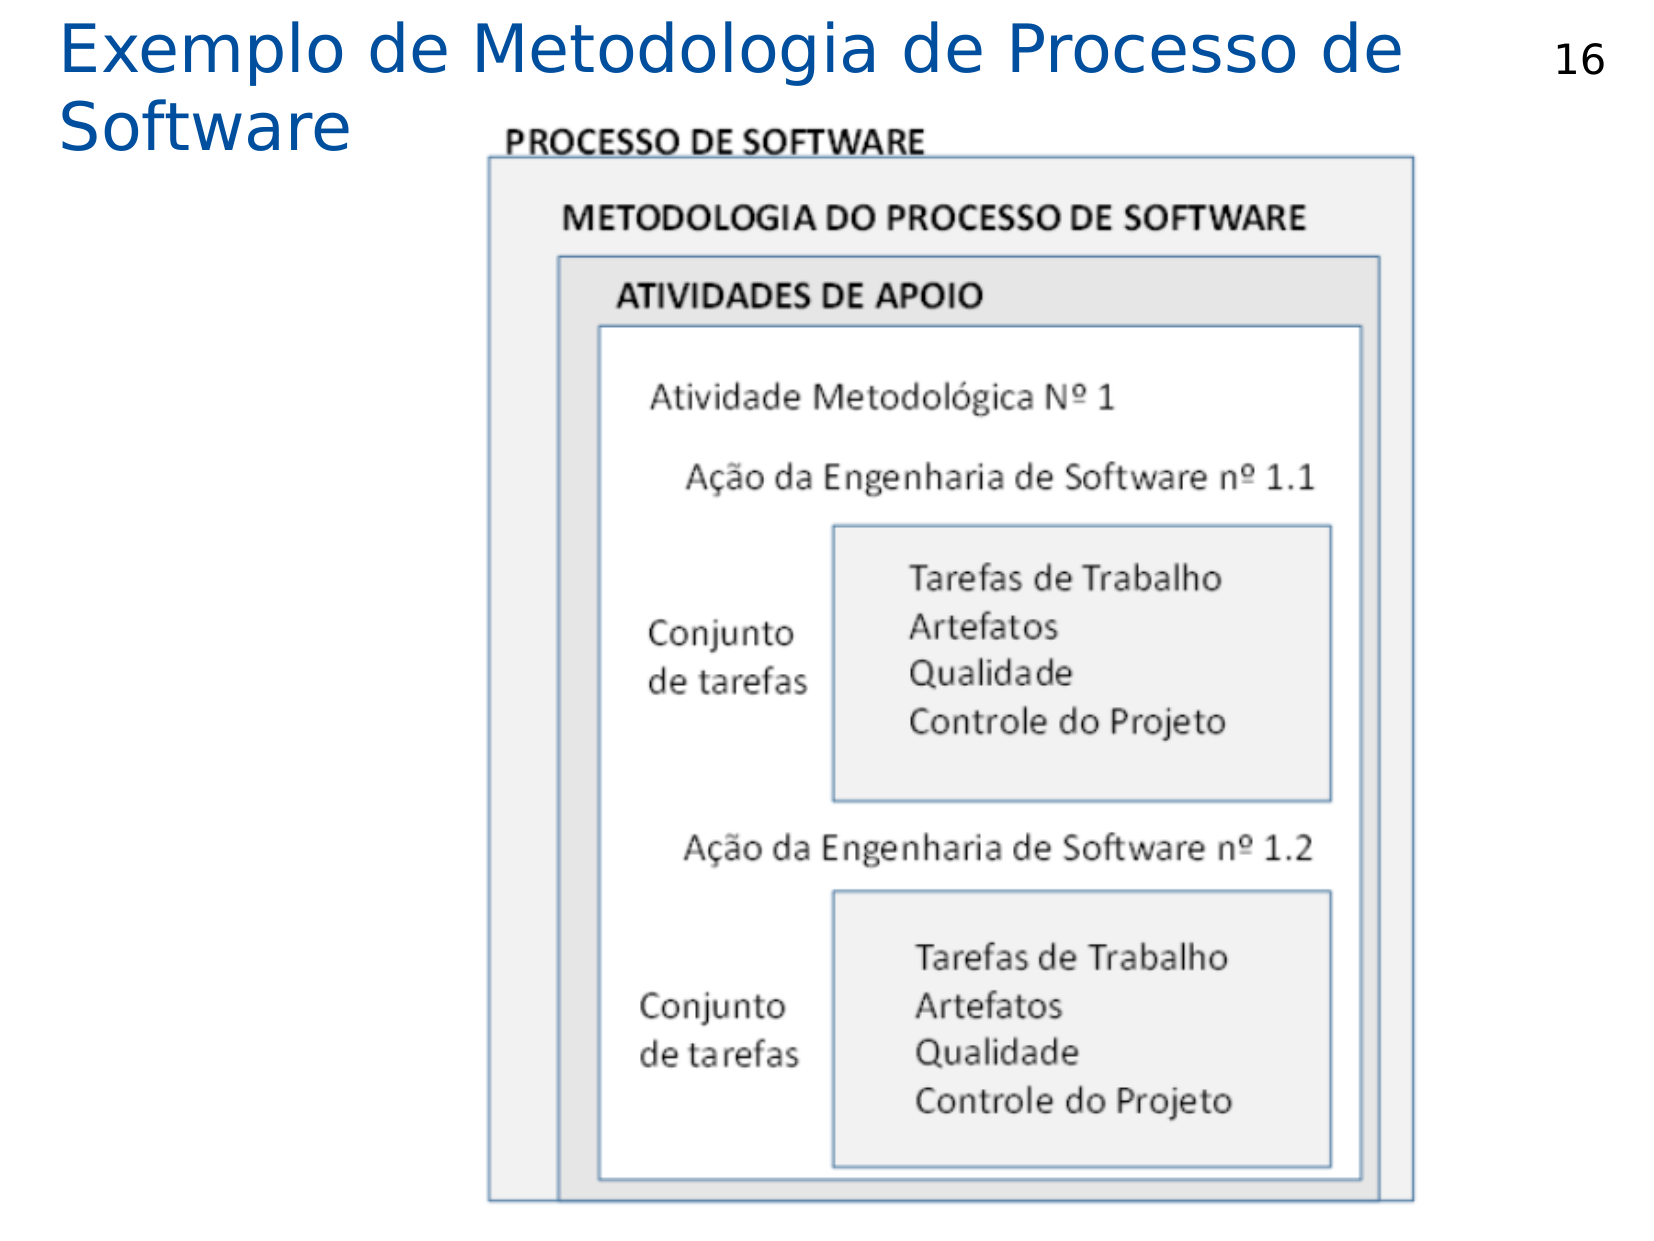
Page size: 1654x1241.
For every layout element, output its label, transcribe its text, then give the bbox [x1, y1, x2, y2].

picture [481, 124, 1420, 1211]
title Exemplo de Metodologia de Processo de Software [59, 10, 1506, 167]
